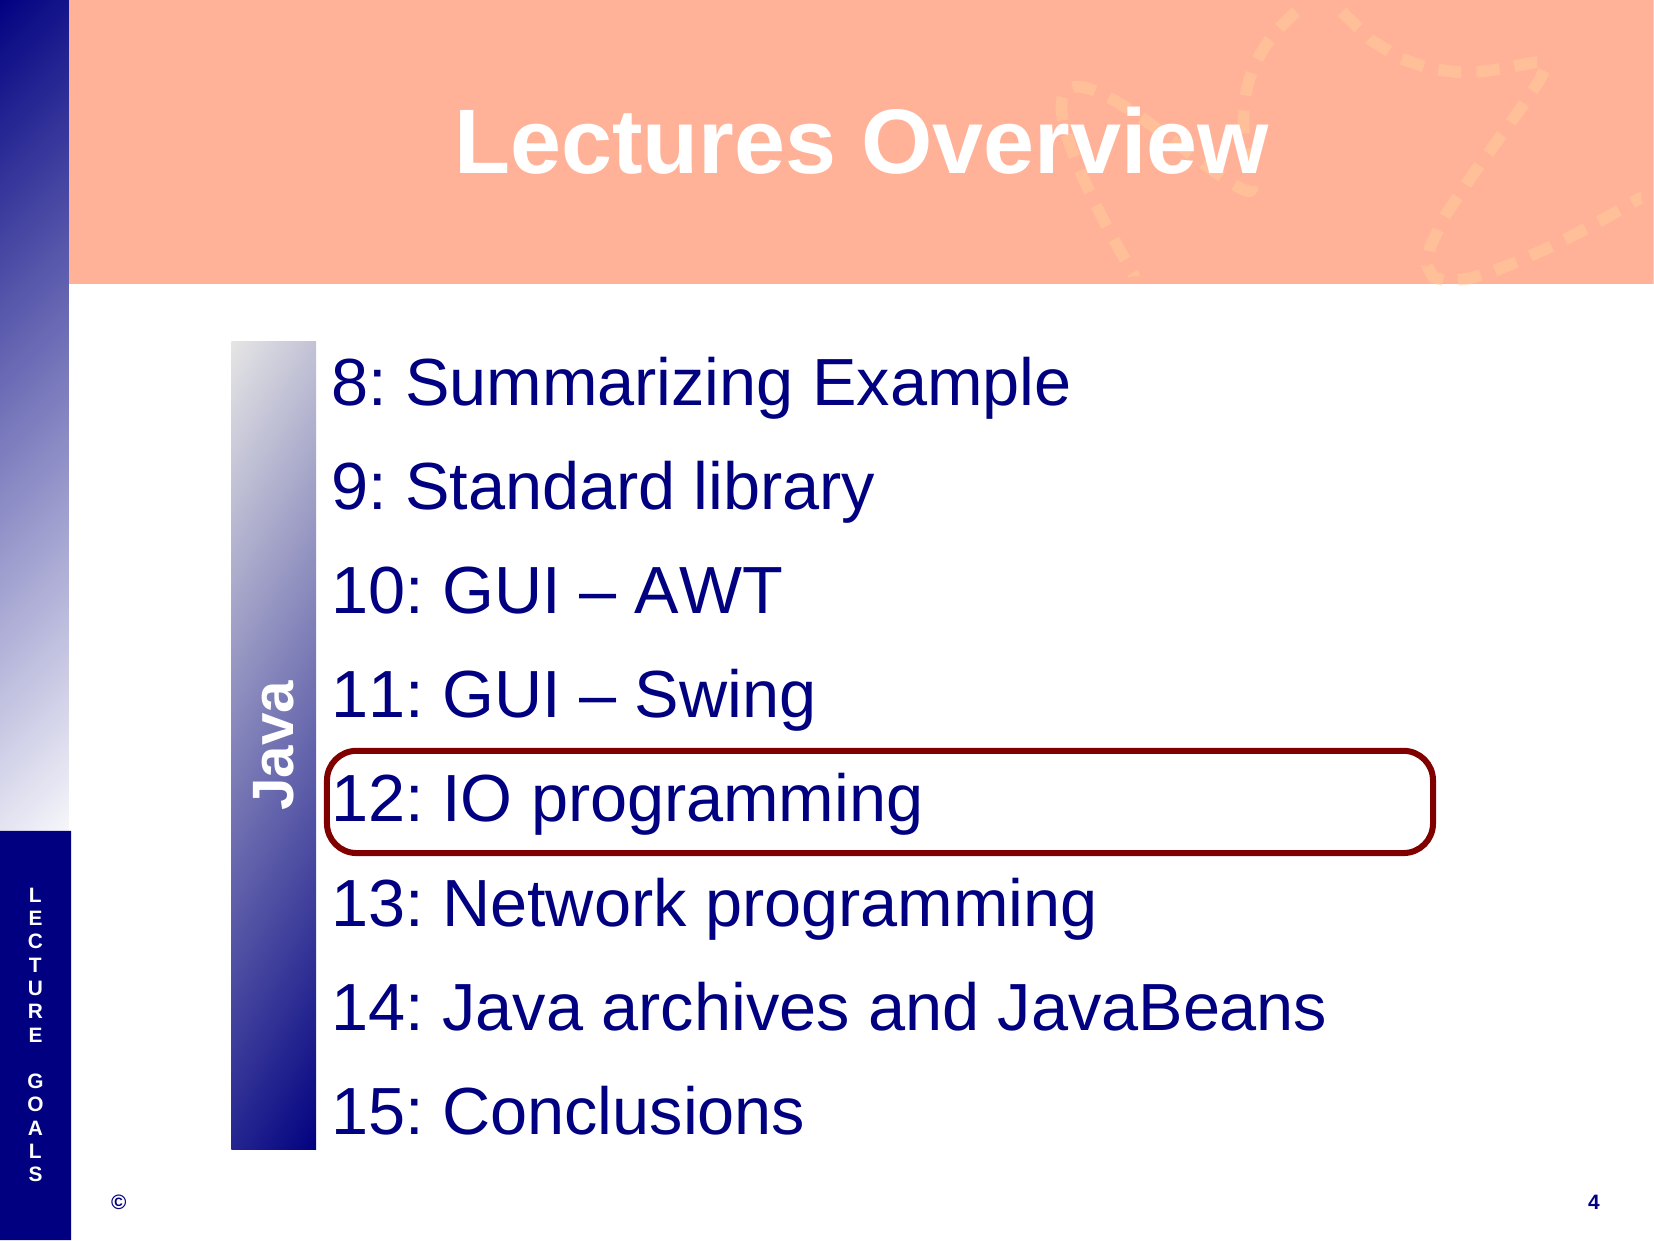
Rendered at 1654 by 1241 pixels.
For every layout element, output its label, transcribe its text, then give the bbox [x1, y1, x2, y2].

title Lectures Overview [70, 37, 1654, 246]
text_box Java [231, 341, 317, 1150]
text_box L E C T U R E G O A L S [0, 829, 71, 1241]
list 8: Summarizing Example 9: Standard library 10: GUI – AWT 11: GUI – Swing 12: IO programming 13: Network programming 14: Java archives and JavaBeans 15: Conclusions [330, 754, 1395, 850]
list 8: Summarizing Example 9: Standard library 10: GUI – AWT 11: GUI – Swing 12: IO programming 13: Network programming 14: Java archives and JavaBeans 15: Conclusions [317, 344, 1395, 1150]
